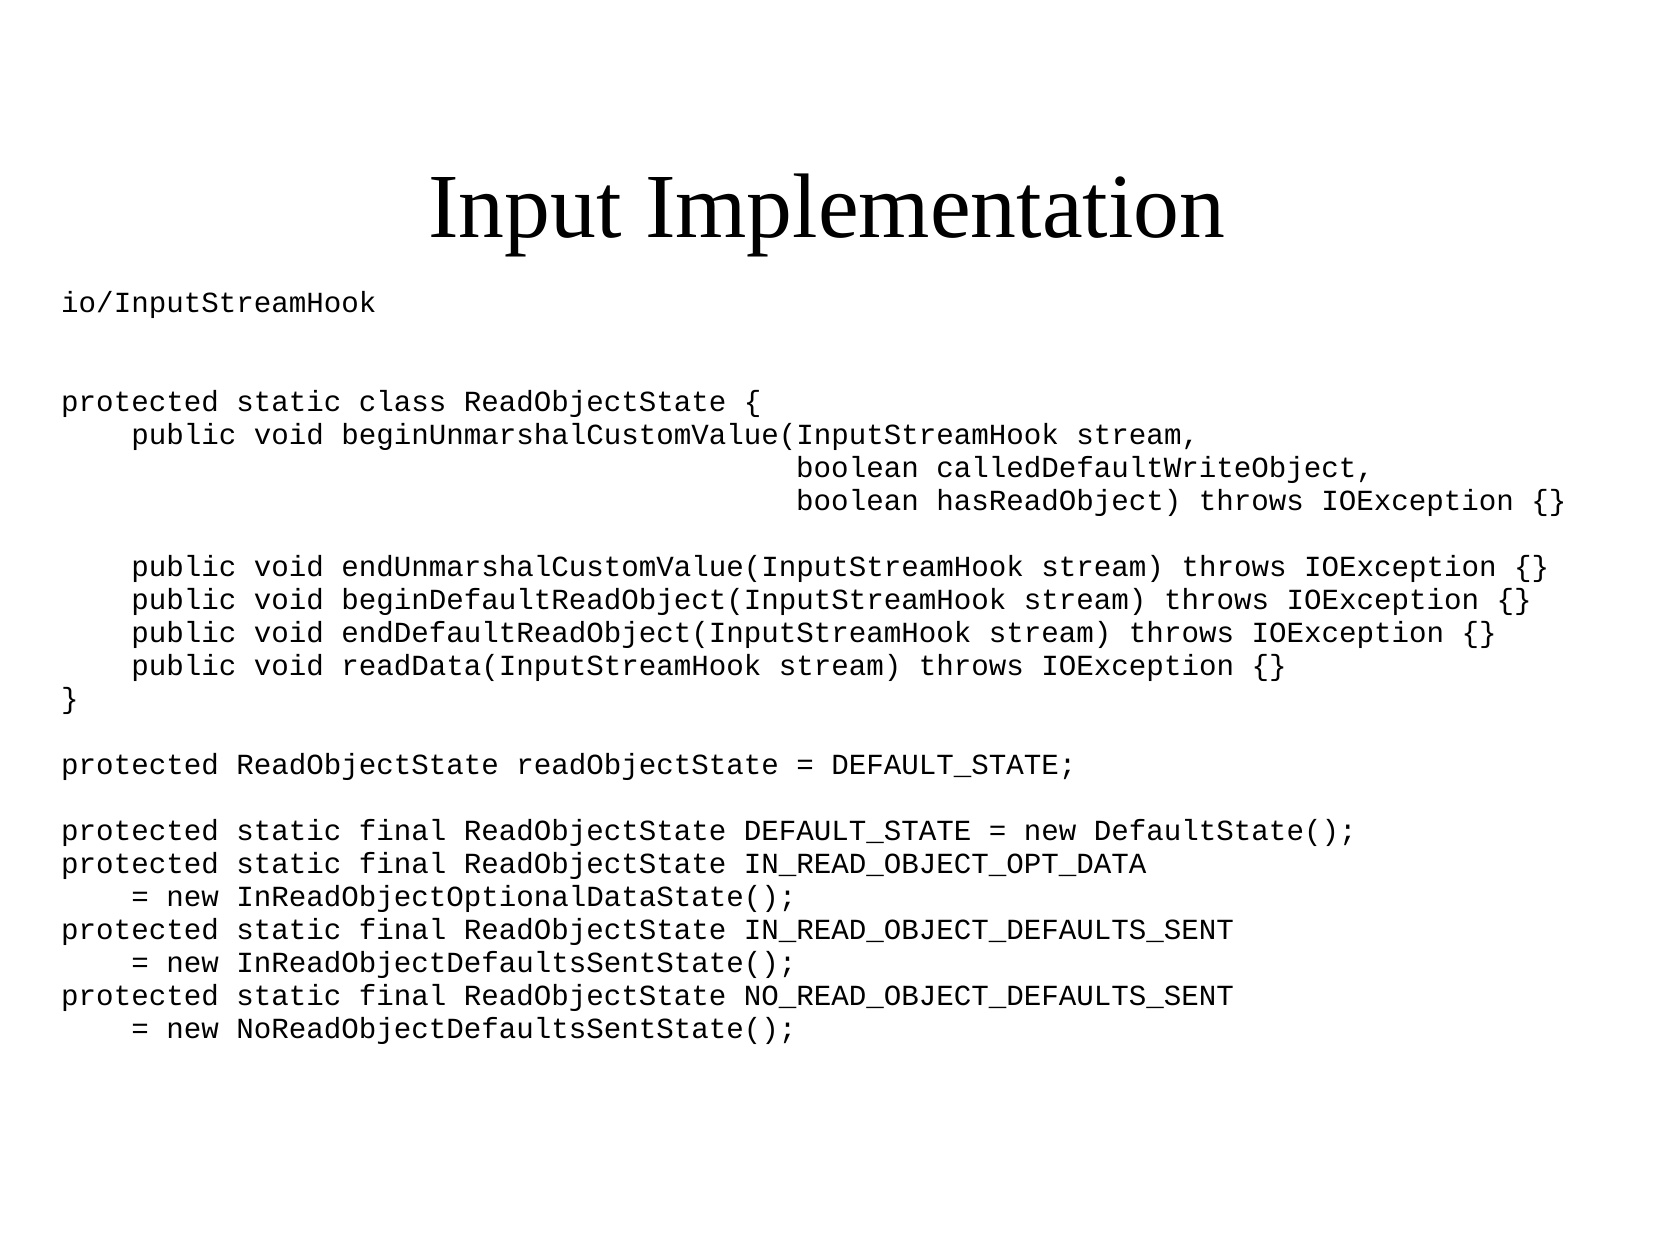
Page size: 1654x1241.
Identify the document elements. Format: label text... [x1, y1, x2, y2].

title Input Implementation [121, 102, 1534, 287]
text_box io/InputStreamHook protected static class ReadObjectState { public void beginUnmarshalCustomValue(InputStreamHook stream, boolean calledDefaultWriteObject, boolean hasReadObject) throws IOException {} public void endUnmarshalCustomValue(InputStreamHook stream) throws IOException {} public void beginDefaultReadObject(InputStreamHook stream) throws IOException {} public void endDefaultReadObject(InputStreamHook stream) throws IOException {} public void readData(InputStreamHook stream) throws IOException {} } protected ReadObjectState readObjectState = DEFAULT_STATE; protected static final ReadObjectState DEFAULT_STATE = new DefaultState(); protected static final ReadObjectState IN_READ_OBJECT_OPT_DATA = new InReadObjectOptionalDataState(); protected static final ReadObjectState IN_READ_OBJECT_DEFAULTS_SENT = new InReadObjectDefaultsSentState(); protected static final ReadObjectState NO_READ_OBJECT_DEFAULTS_SENT = new NoReadObjectDefaultsSentState(); [61, 287, 1623, 1057]
